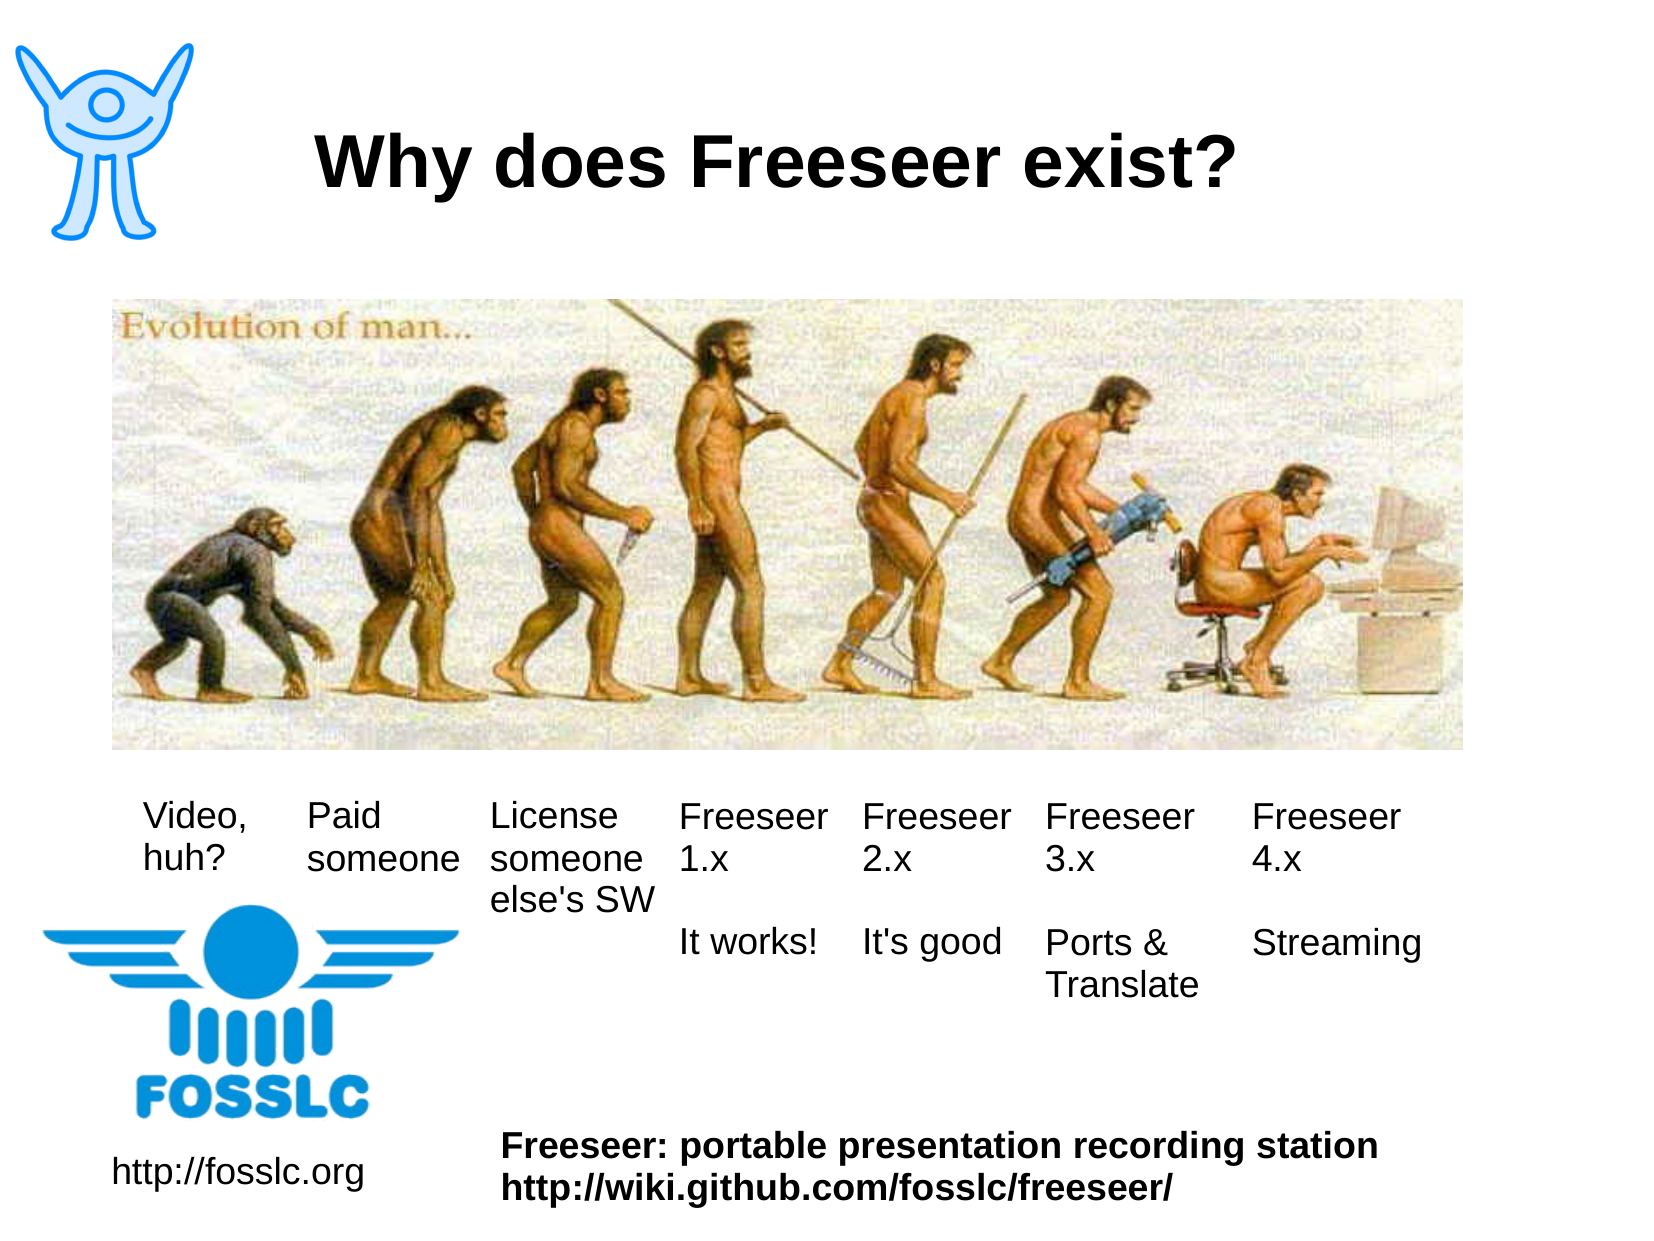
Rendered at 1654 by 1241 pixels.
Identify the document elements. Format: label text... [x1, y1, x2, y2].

text_box Freeseer 3.x Ports & Translate [1030, 787, 1236, 1013]
text_box Freeseer 1.x It works! [664, 787, 847, 971]
text_box Video, huh? [128, 787, 279, 899]
text_box Why does Freeseer exist? [300, 112, 1501, 212]
text_box http://fosslc.org [96, 1142, 413, 1200]
text_box Paid someone [292, 787, 475, 901]
text_box Freeseer 2.x It's good [847, 787, 1030, 971]
picture [37, 899, 466, 1134]
picture [112, 299, 1463, 751]
text_box Freeseer 4.x Streaming [1237, 787, 1442, 971]
text_box License someone else's SW [475, 787, 664, 929]
picture [8, 25, 198, 293]
